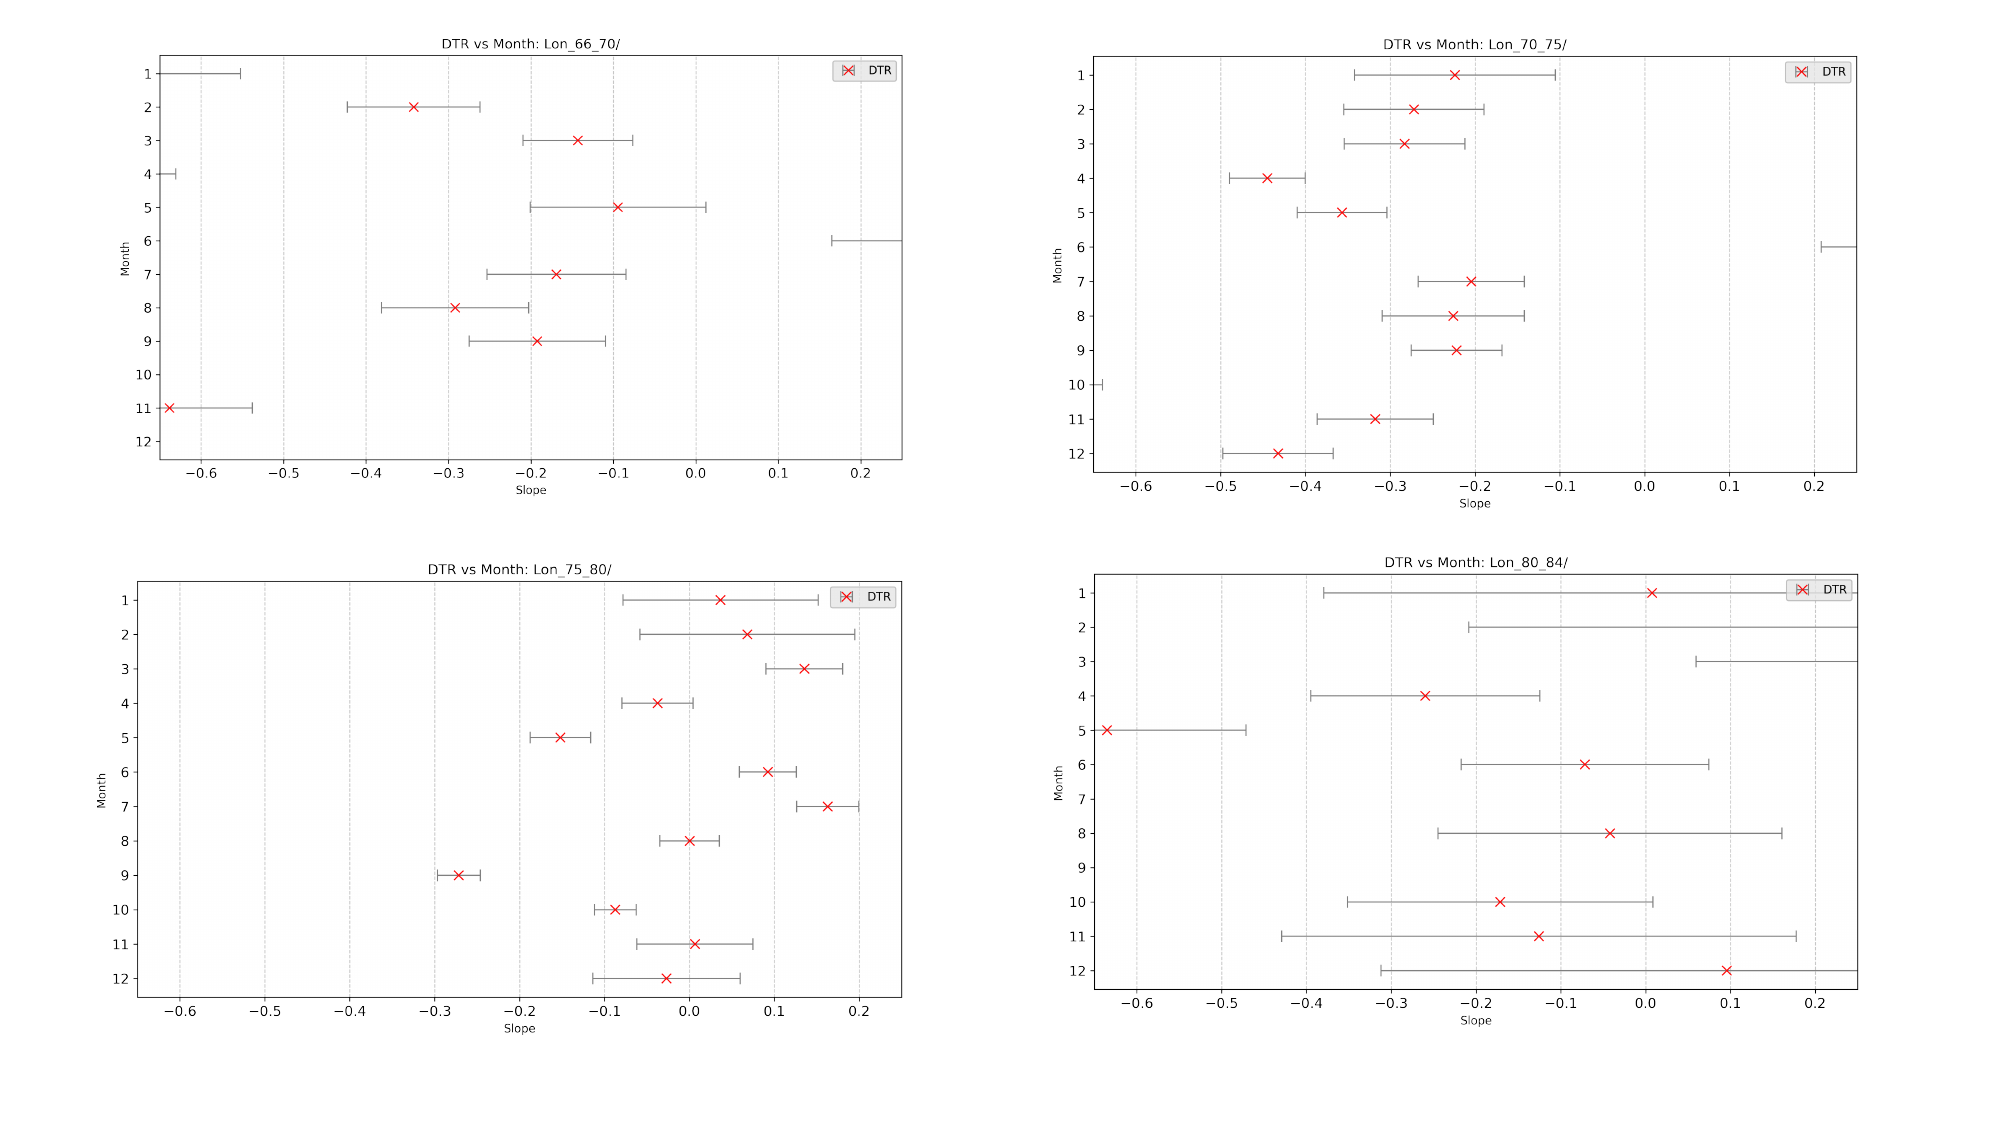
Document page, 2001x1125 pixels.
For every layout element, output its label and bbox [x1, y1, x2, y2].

picture [107, 25, 914, 510]
picture [1040, 543, 1870, 1041]
picture [1039, 25, 1869, 524]
picture [83, 550, 914, 1049]
